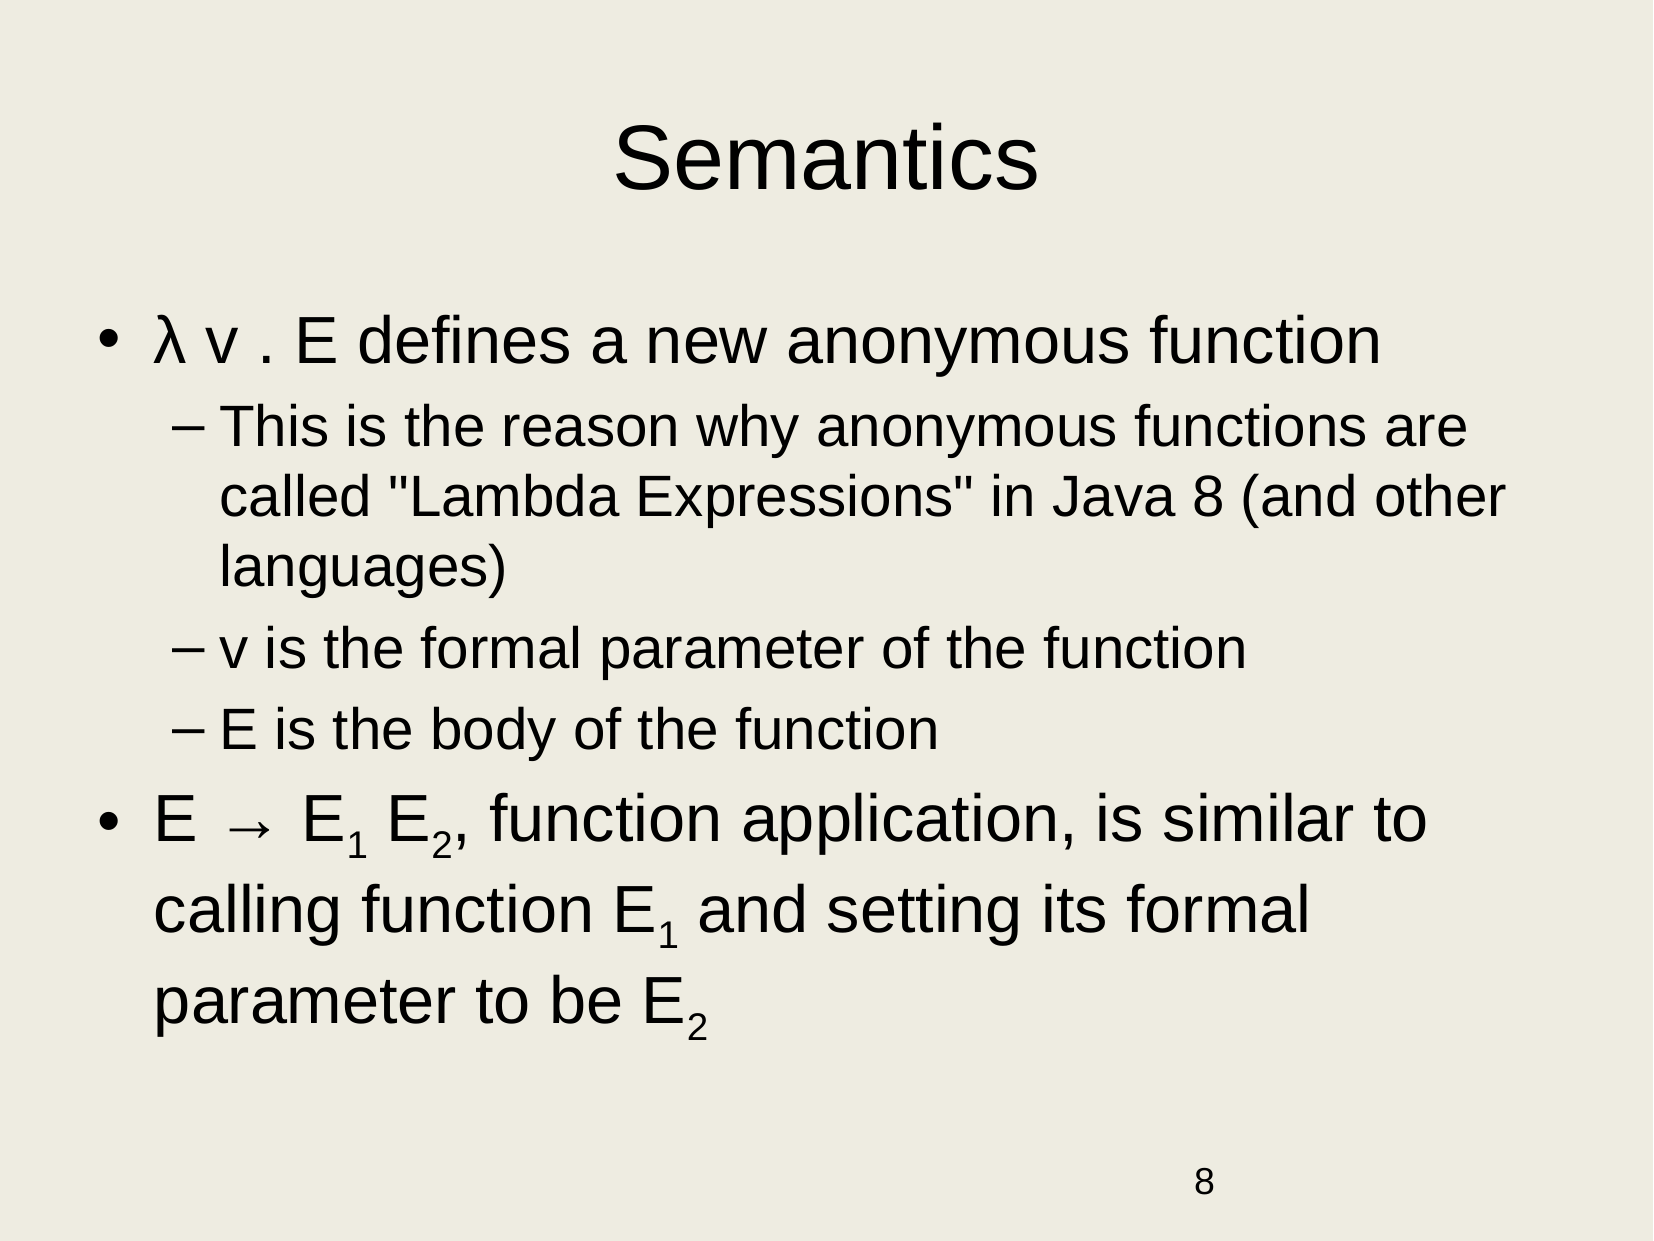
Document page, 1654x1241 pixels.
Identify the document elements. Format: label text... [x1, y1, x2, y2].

list λ v . E defines a new anonymous function This is the reason why anonymous functions are called "Lambda Expressions" in Java 8 (and other languages) v is the formal parameter of the function E is the body of the function E → E1 E2, function application, is similar to calling function E1 and setting its formal parameter to be E2 [82, 289, 1571, 1109]
title Semantics [82, 49, 1571, 257]
slide_number <number> [1179, 1149, 1565, 1216]
